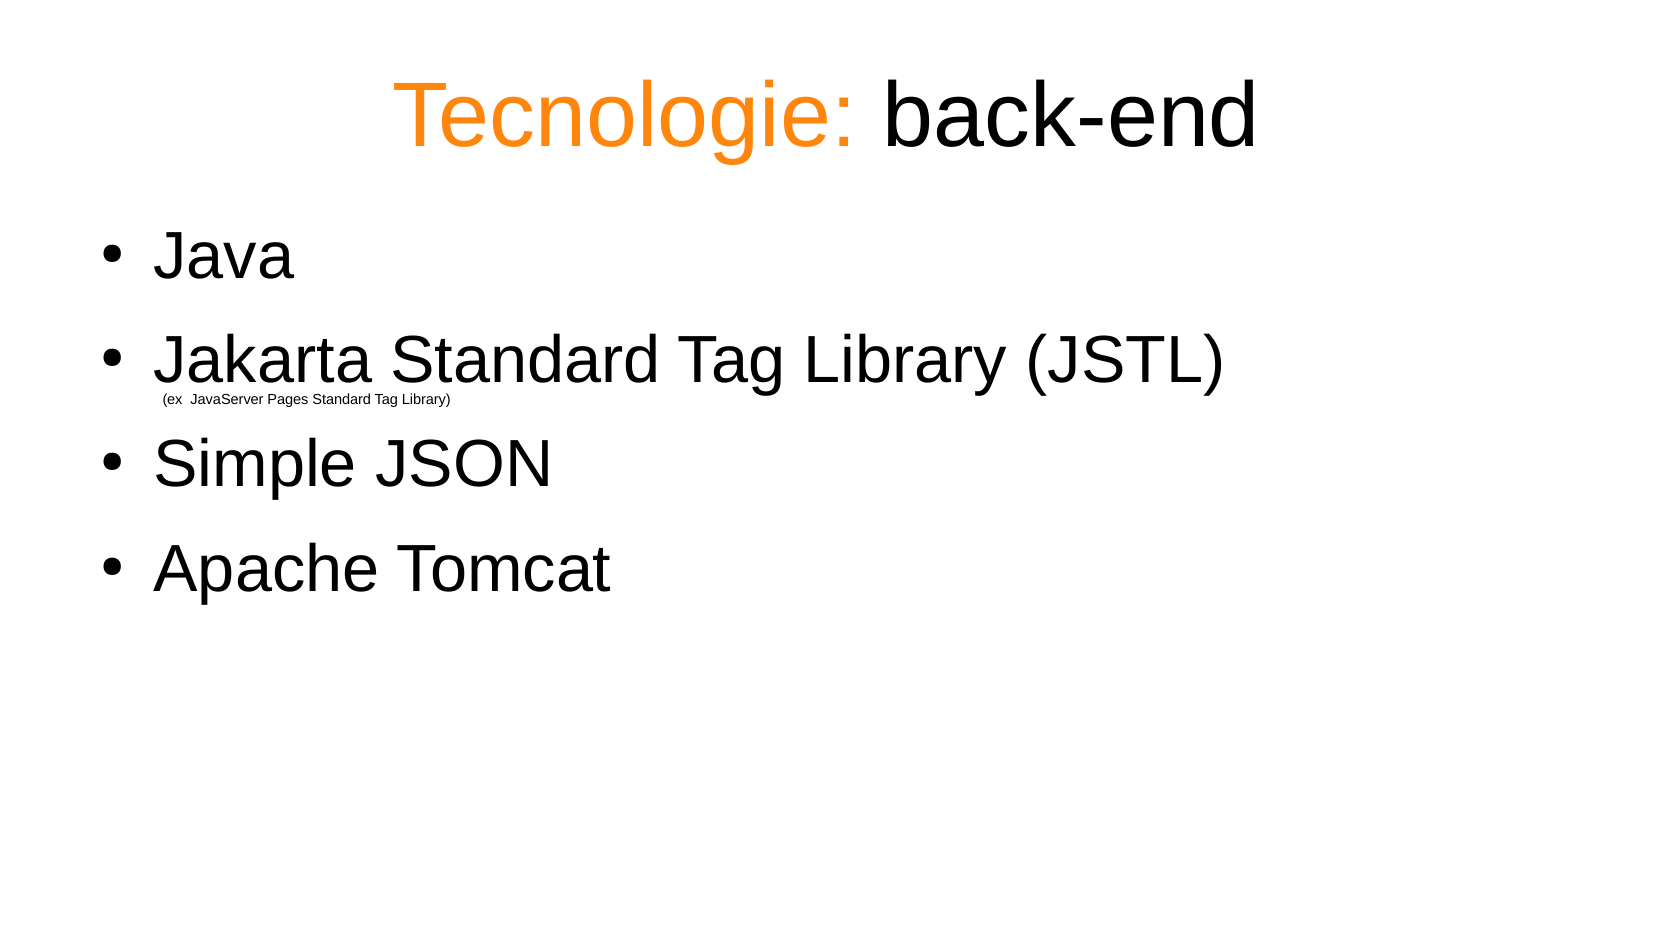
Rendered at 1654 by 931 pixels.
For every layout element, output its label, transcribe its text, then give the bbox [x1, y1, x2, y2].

list Java Jakarta Standard Tag Library (JSTL) Simple JSON Apache Tomcat [82, 217, 1571, 758]
text_box (ex JavaServer Pages Standard Tag Library) [147, 383, 1182, 483]
title Tecnologie: back-end [82, 37, 1571, 193]
